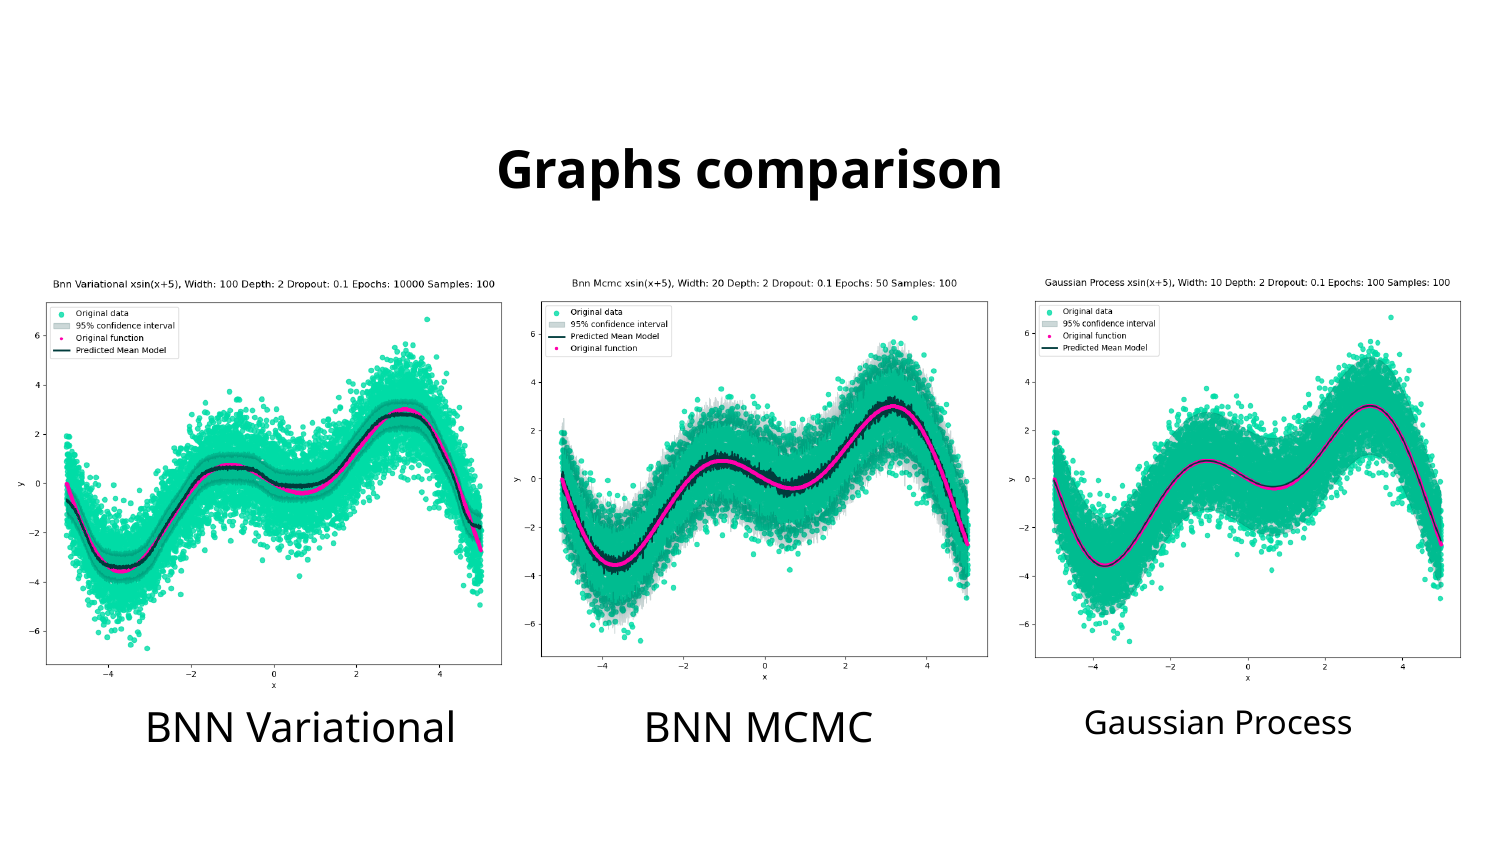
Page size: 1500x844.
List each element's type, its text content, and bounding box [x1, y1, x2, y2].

title BNN Variational [129, 686, 628, 781]
title Gaussian Process [1068, 686, 1436, 781]
picture [17, 245, 1490, 716]
title Graphs comparison [481, 121, 1069, 216]
title BNN MCMC [628, 686, 1068, 781]
